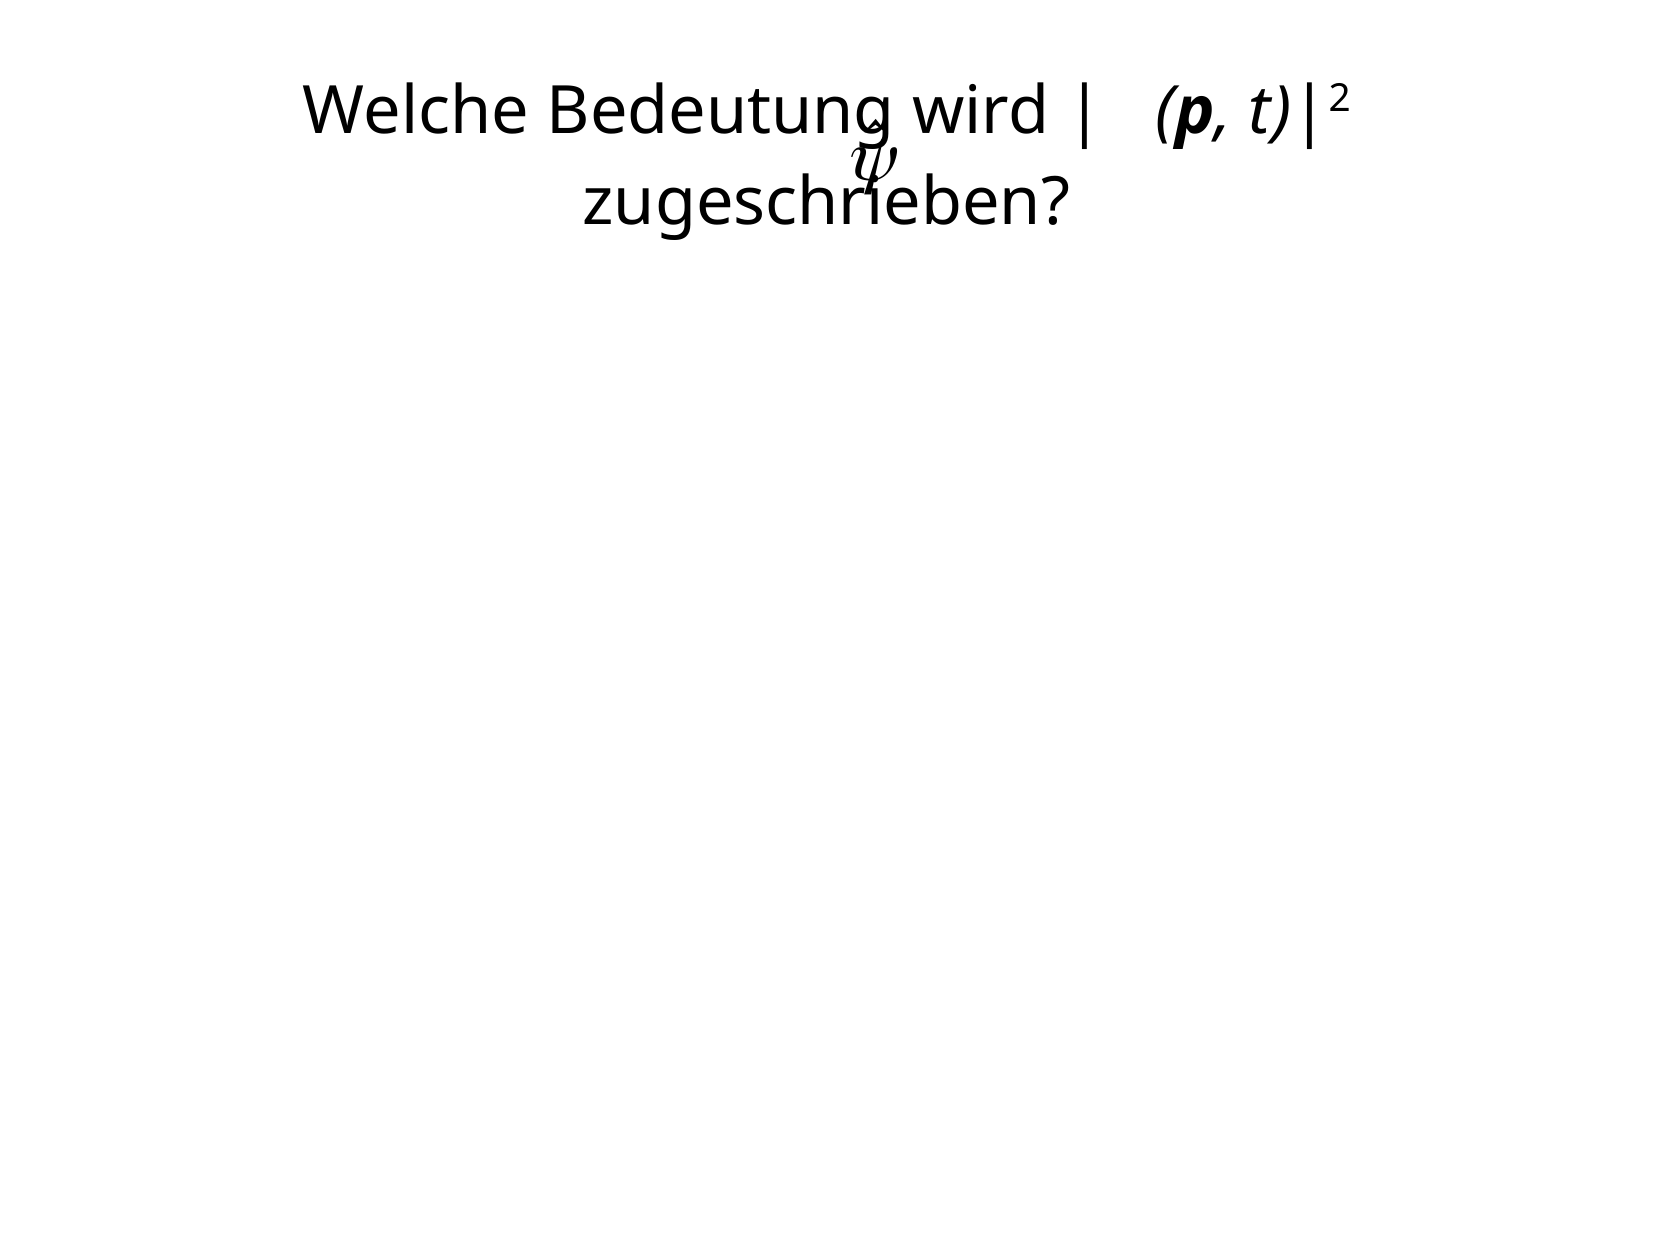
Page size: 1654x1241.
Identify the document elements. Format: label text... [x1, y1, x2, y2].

title Welche Bedeutung wird | (p, t)|2 zugeschrieben? [82, 49, 1571, 257]
chart [836, 115, 911, 199]
